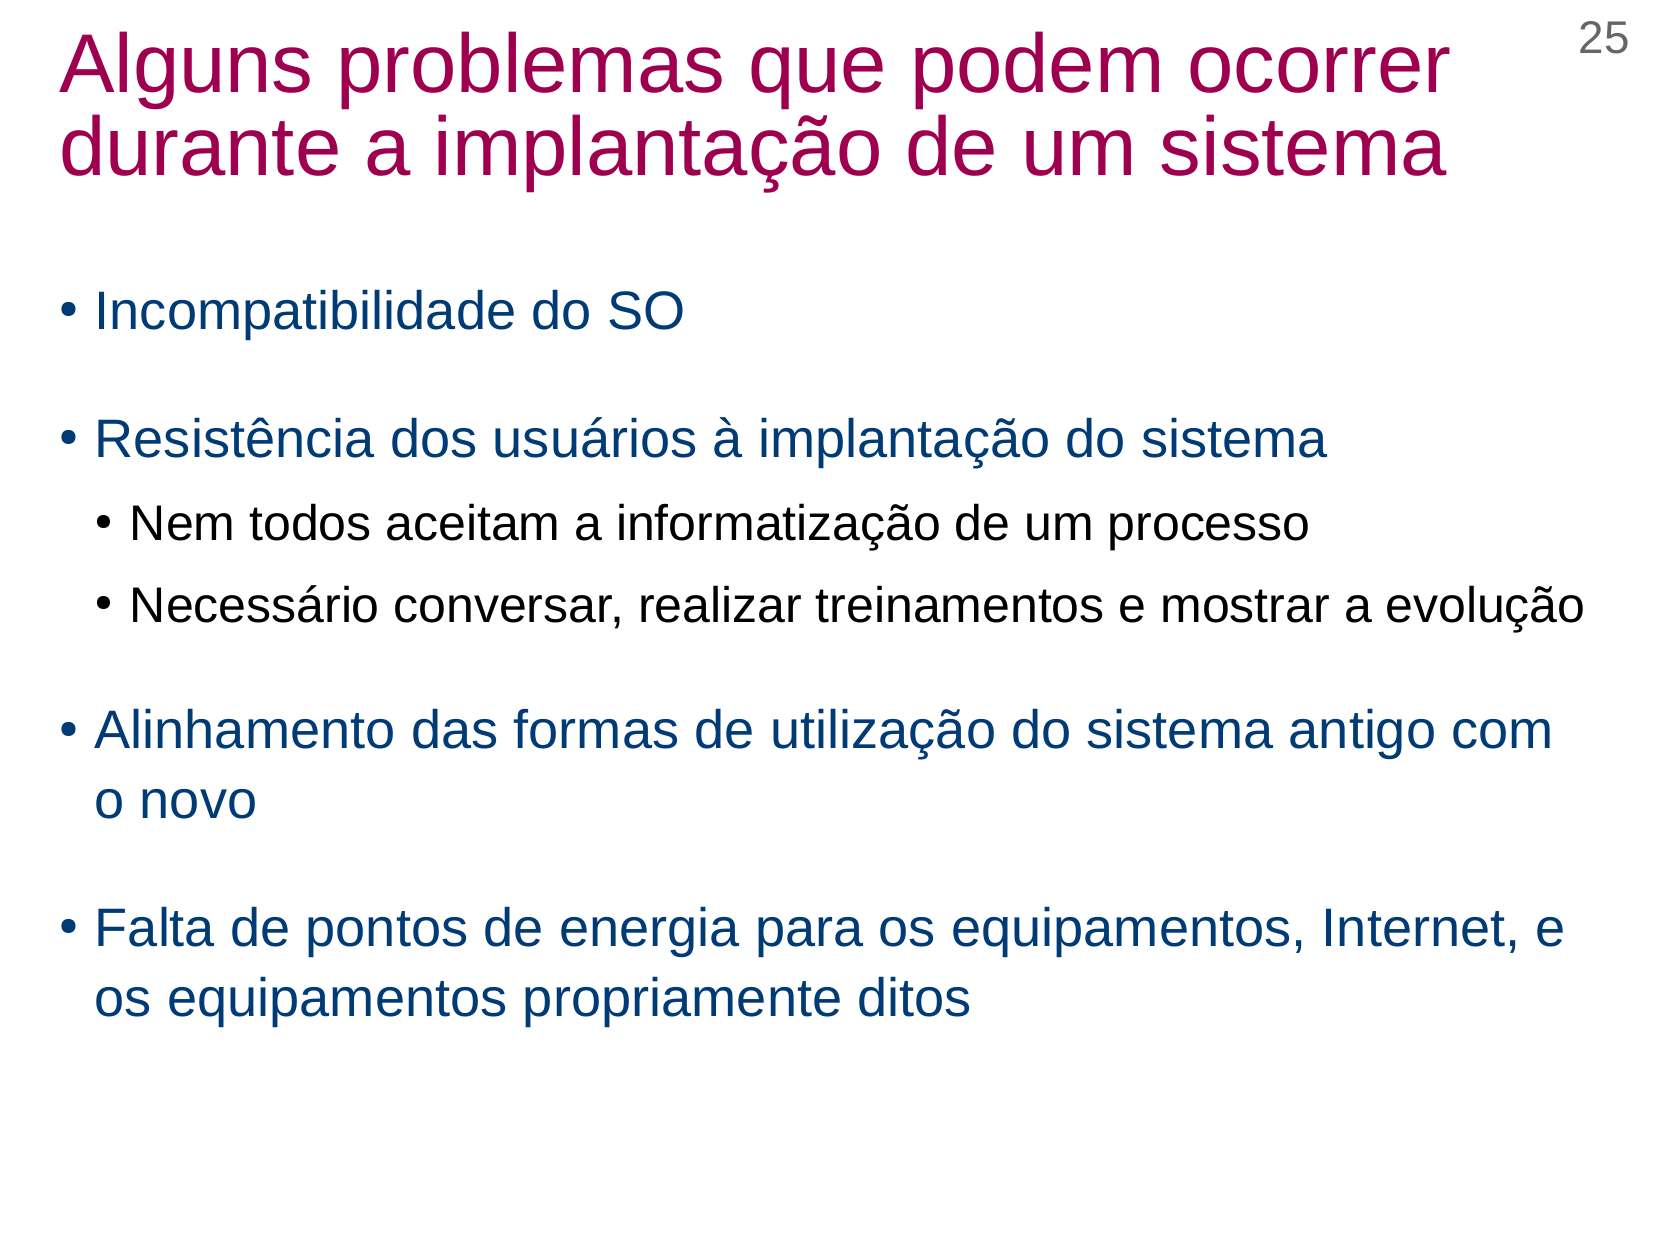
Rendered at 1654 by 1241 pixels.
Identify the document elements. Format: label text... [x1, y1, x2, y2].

title Alguns problemas que podem ocorrer durante a implantação de um sistema [59, 4, 1595, 213]
list Incompatibilidade do SO Resistência dos usuários à implantação do sistema Nem todos aceitam a informatização de um processo Necessário conversar, realizar treinamentos e mostrar a evolução Alinhamento das formas de utilização do sistema antigo com o novo Falta de pontos de energia para os equipamentos, Internet, e os equipamentos propriamente ditos [59, 271, 1595, 1211]
